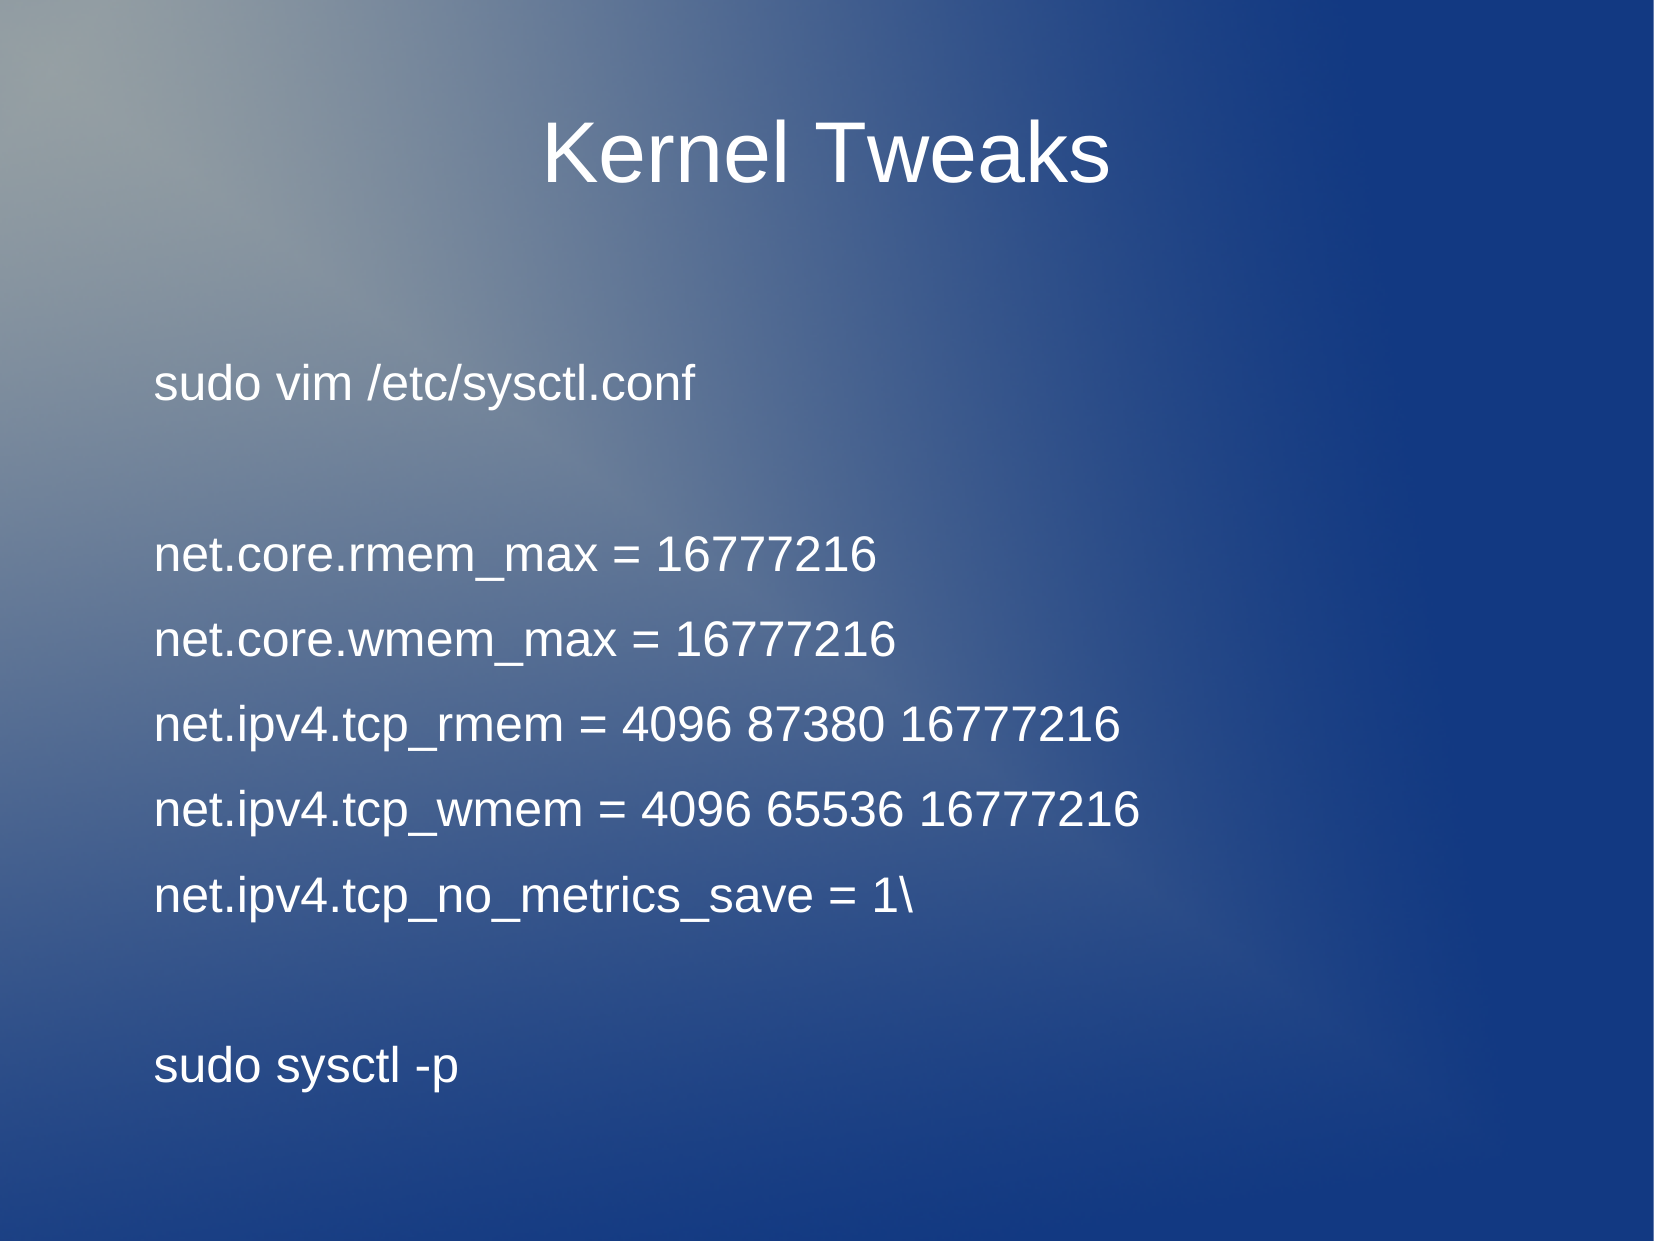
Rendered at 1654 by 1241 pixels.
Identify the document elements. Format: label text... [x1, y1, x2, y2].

title Kernel Tweaks [82, 49, 1571, 257]
list sudo vim /etc/sysctl.conf net.core.rmem_max = 16777216 net.core.wmem_max = 16777216 net.ipv4.tcp_rmem = 4096 87380 16777216 net.ipv4.tcp_wmem = 4096 65536 16777216 net.ipv4.tcp_no_metrics_save = 1\ sudo sysctl -p [82, 355, 1571, 1094]
picture [0, 0, 1654, 1241]
